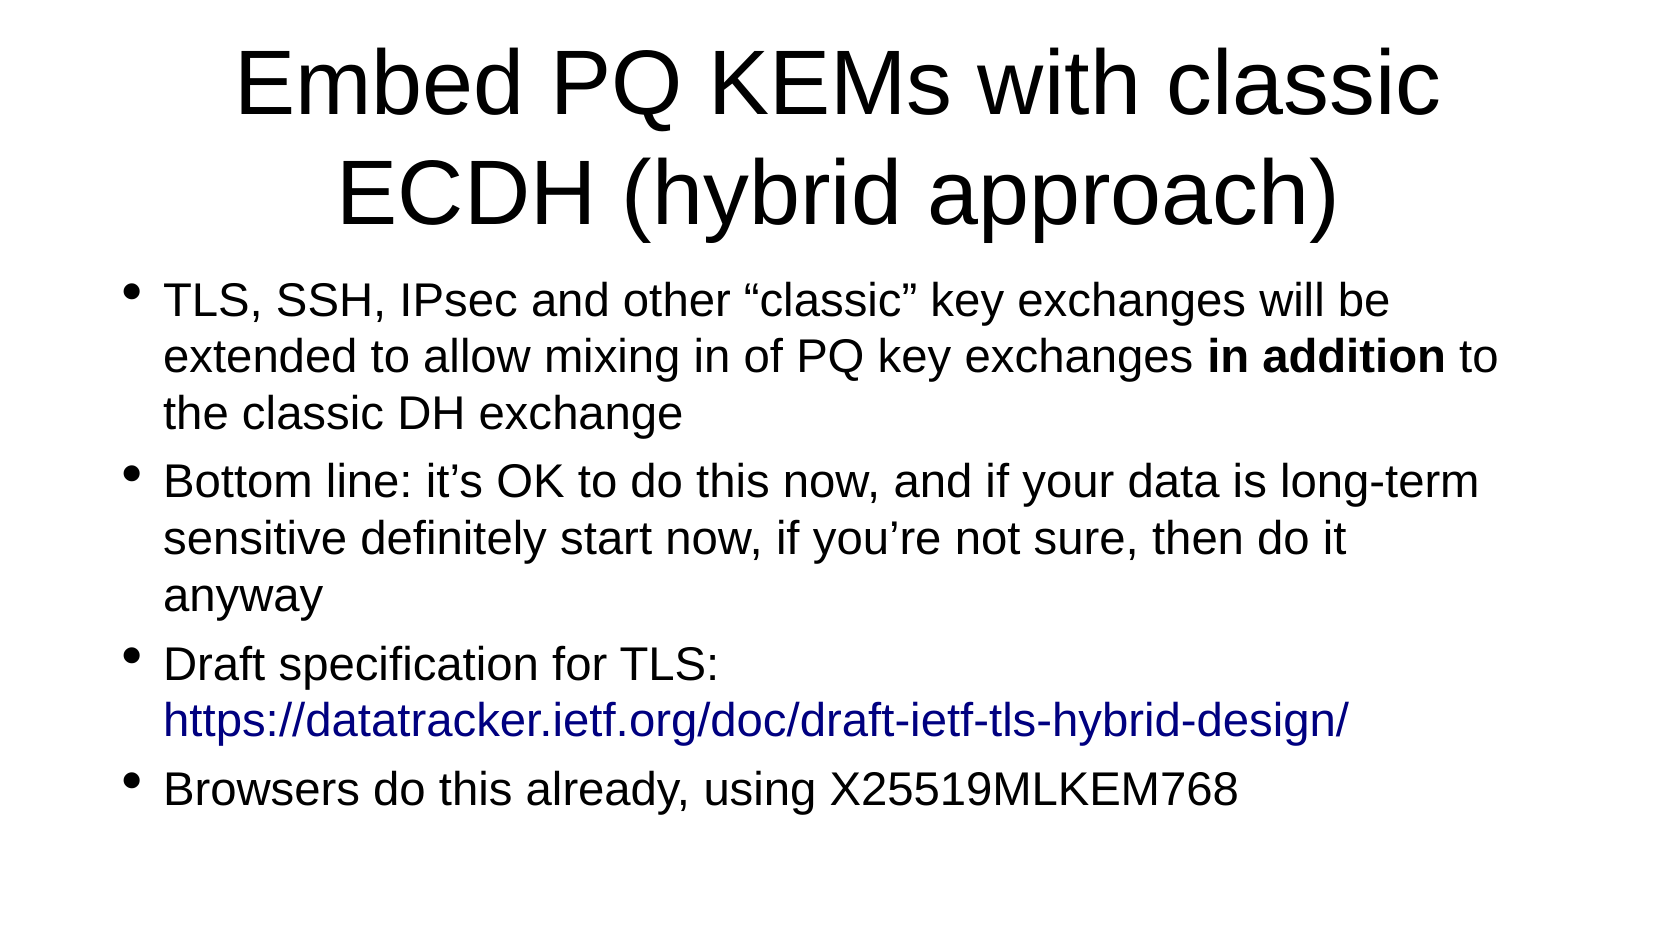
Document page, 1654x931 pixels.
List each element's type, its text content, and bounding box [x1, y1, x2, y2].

title Embed PQ KEMs with classic ECDH (hybrid approach) [123, 41, 1519, 224]
list TLS, SSH, IPsec and other “classic” key exchanges will be extended to allow mixing in of PQ key exchanges in addition to the classic DH exchange Bottom line: it’s OK to do this now, and if your data is long-term sensitive definitely start now, if you’re not sure, then do it anyway Draft specification for TLS: https://datatracker.ietf.org/doc/draft-ietf-tls-hybrid-design/ Browsers do this already, using X25519MLKEM768 [123, 268, 1519, 819]
